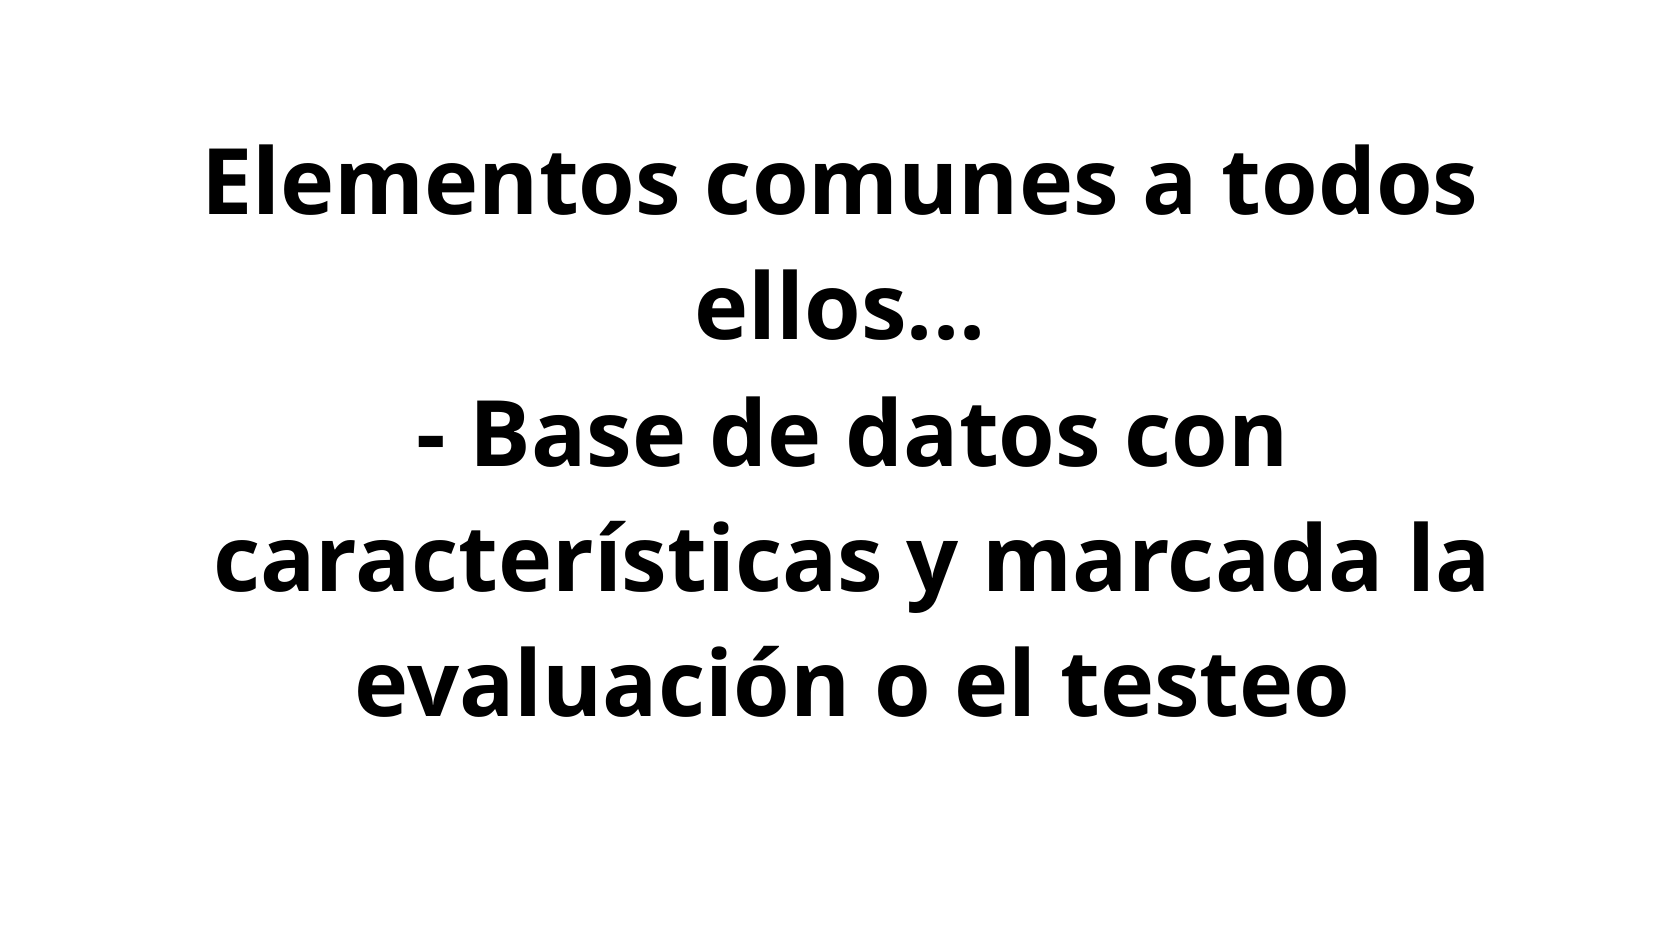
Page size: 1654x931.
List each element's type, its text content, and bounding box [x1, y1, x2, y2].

text_box Elementos comunes a todos ellos... [149, 109, 1531, 345]
text_box - Base de datos con características y marcada la evaluación o el testeo [162, 360, 1544, 706]
